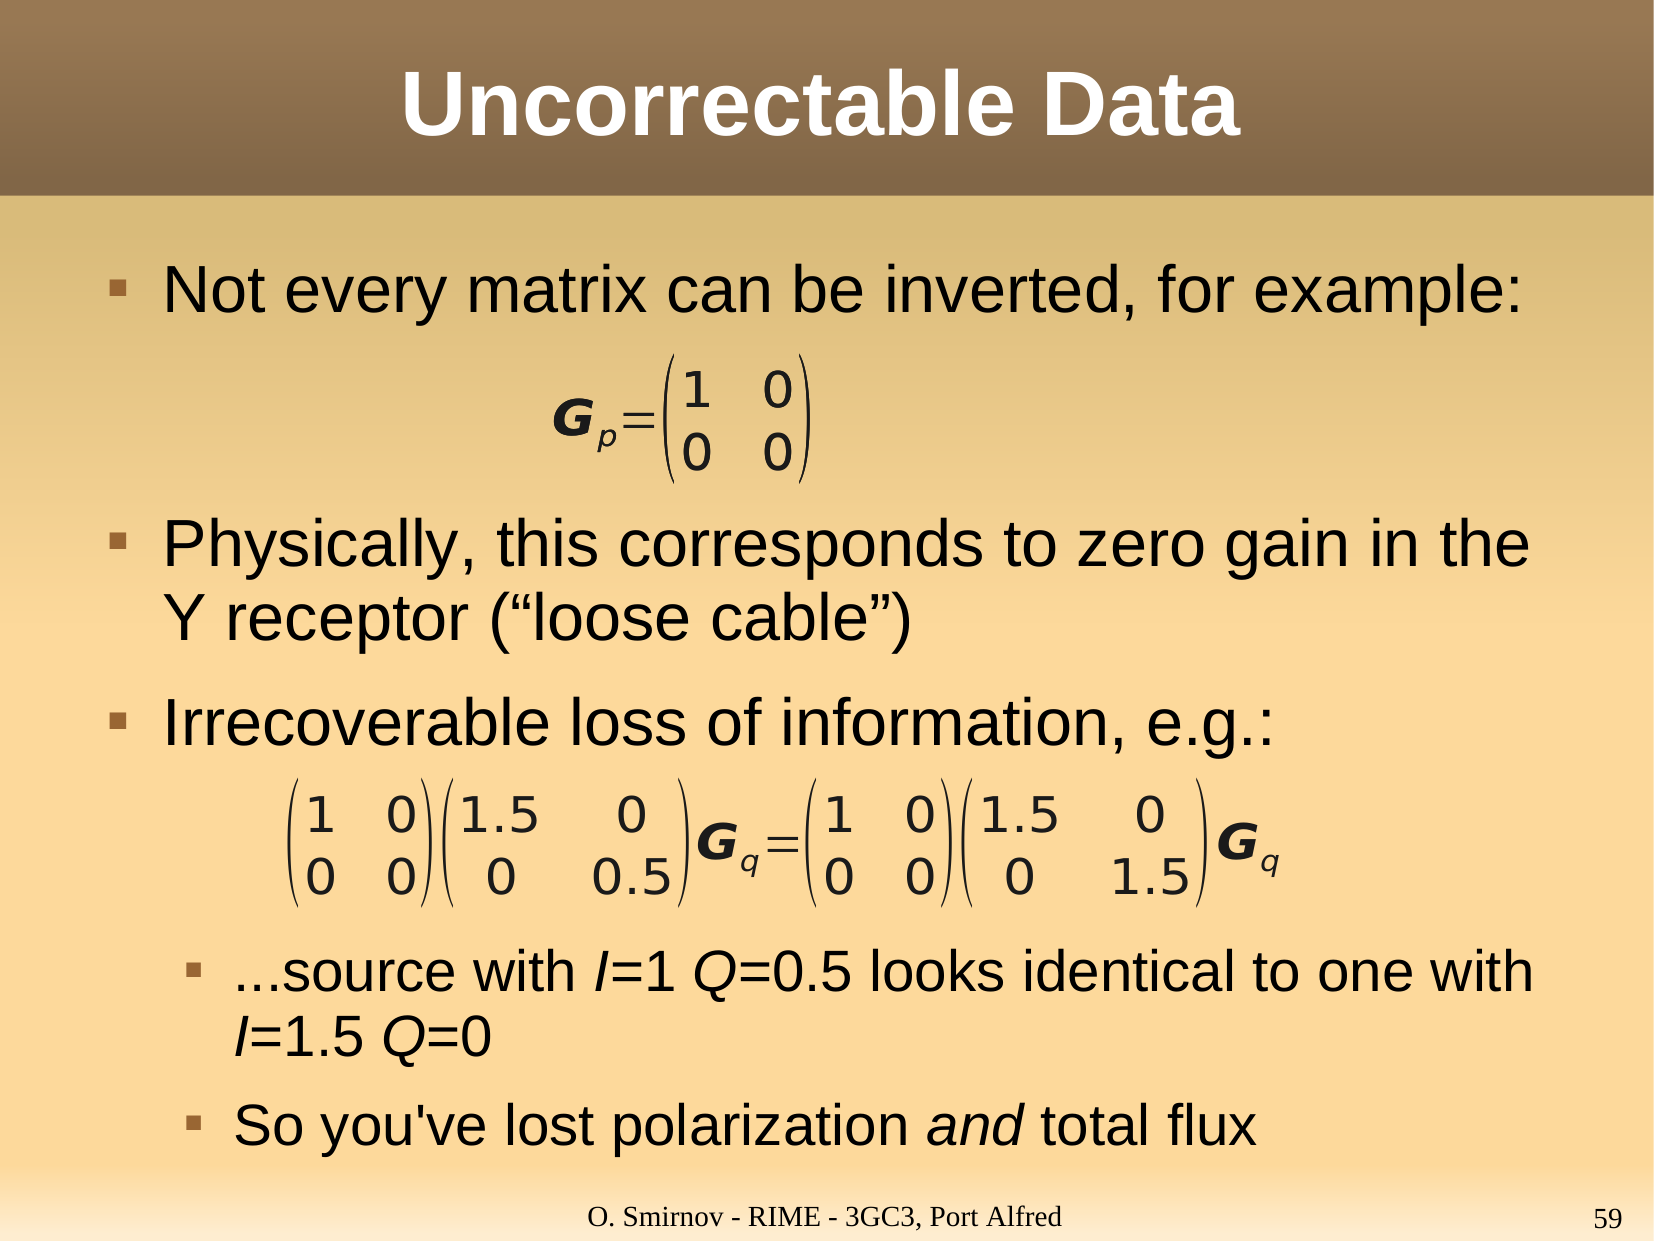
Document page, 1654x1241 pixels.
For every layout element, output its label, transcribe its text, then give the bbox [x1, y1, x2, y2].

title Uncorrectable Data [76, 0, 1565, 208]
chart [277, 776, 1287, 912]
list Not every matrix can be inverted, for example: Physically, this corresponds to zero gain in the Y receptor (“loose cable”) Irrecoverable loss of information, e.g.: ...source with I=1 Q=0.5 looks identical to one with I=1.5 Q=0 So you've lost polarization and total flux [91, 251, 1580, 1241]
picture [0, 0, 1654, 1241]
chart [545, 351, 820, 488]
